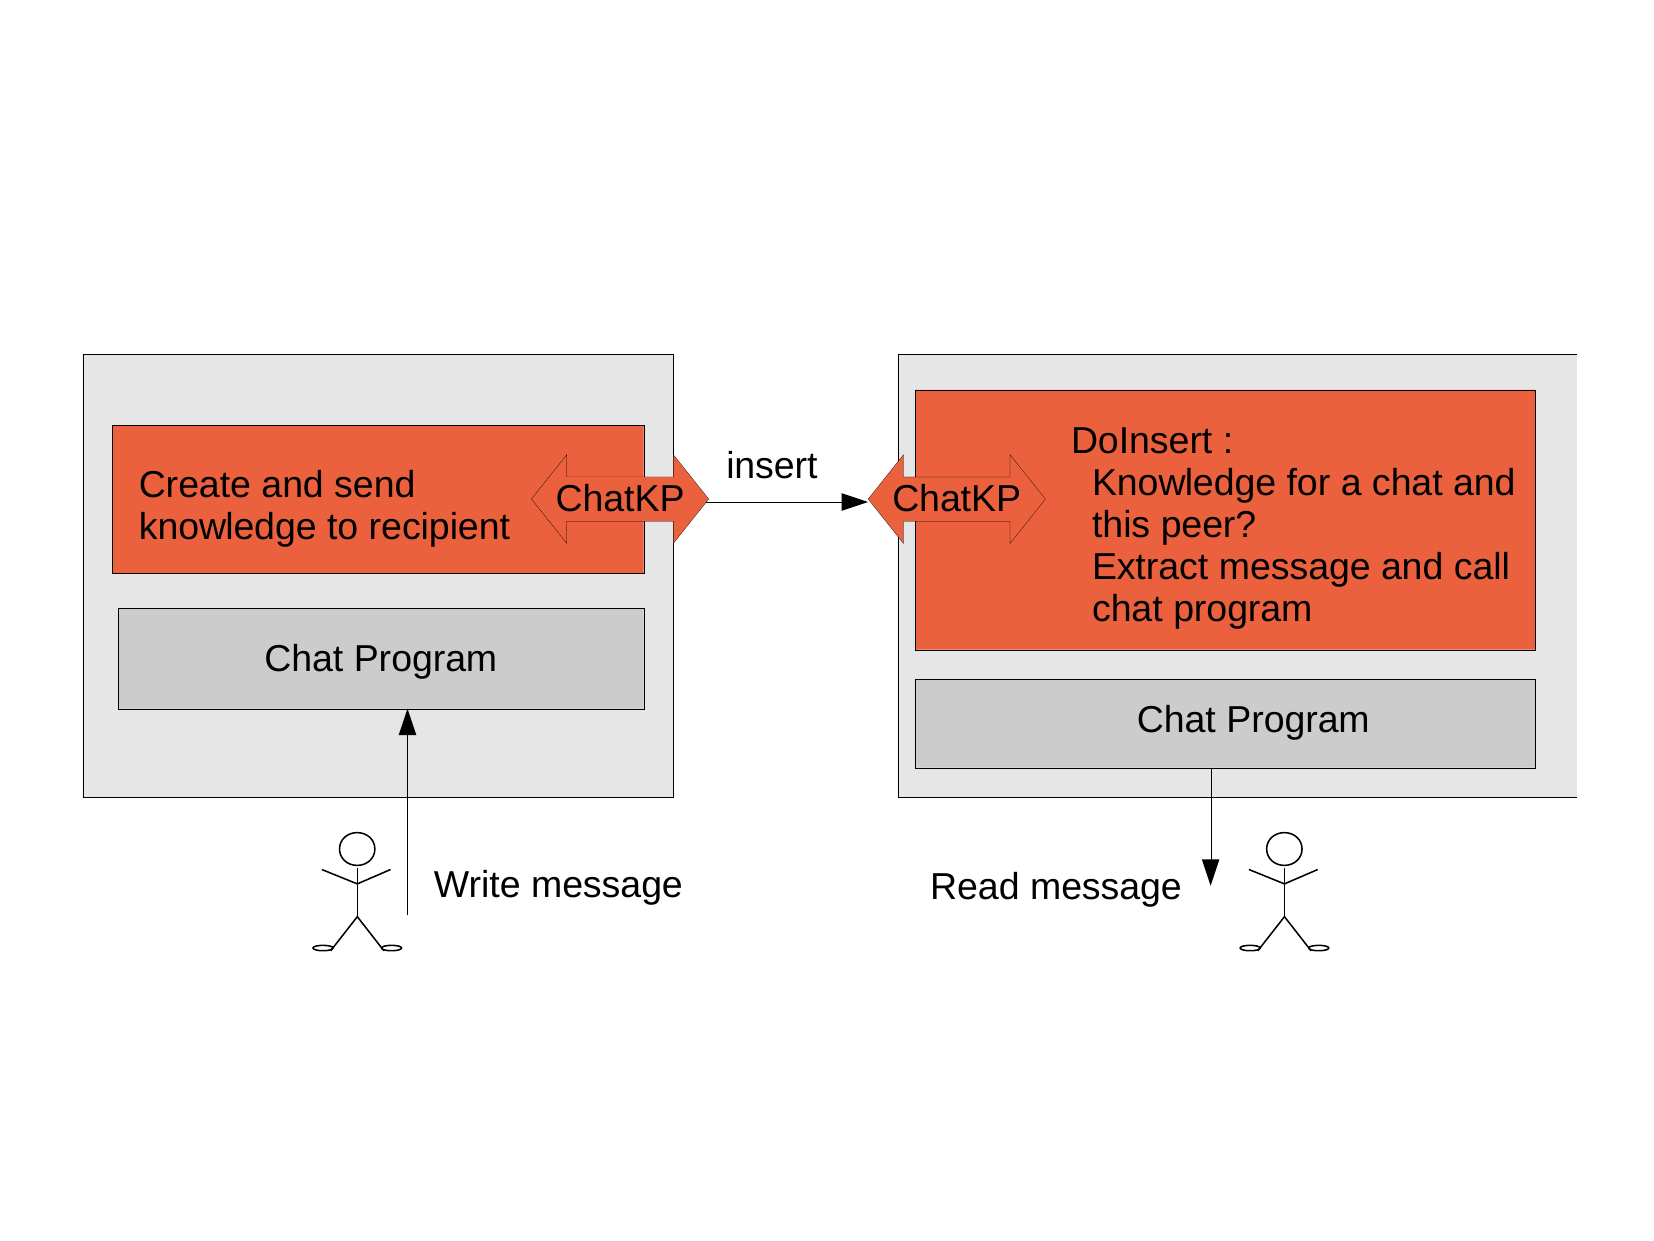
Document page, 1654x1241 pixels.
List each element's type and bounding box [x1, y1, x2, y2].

picture [82, 354, 1577, 952]
